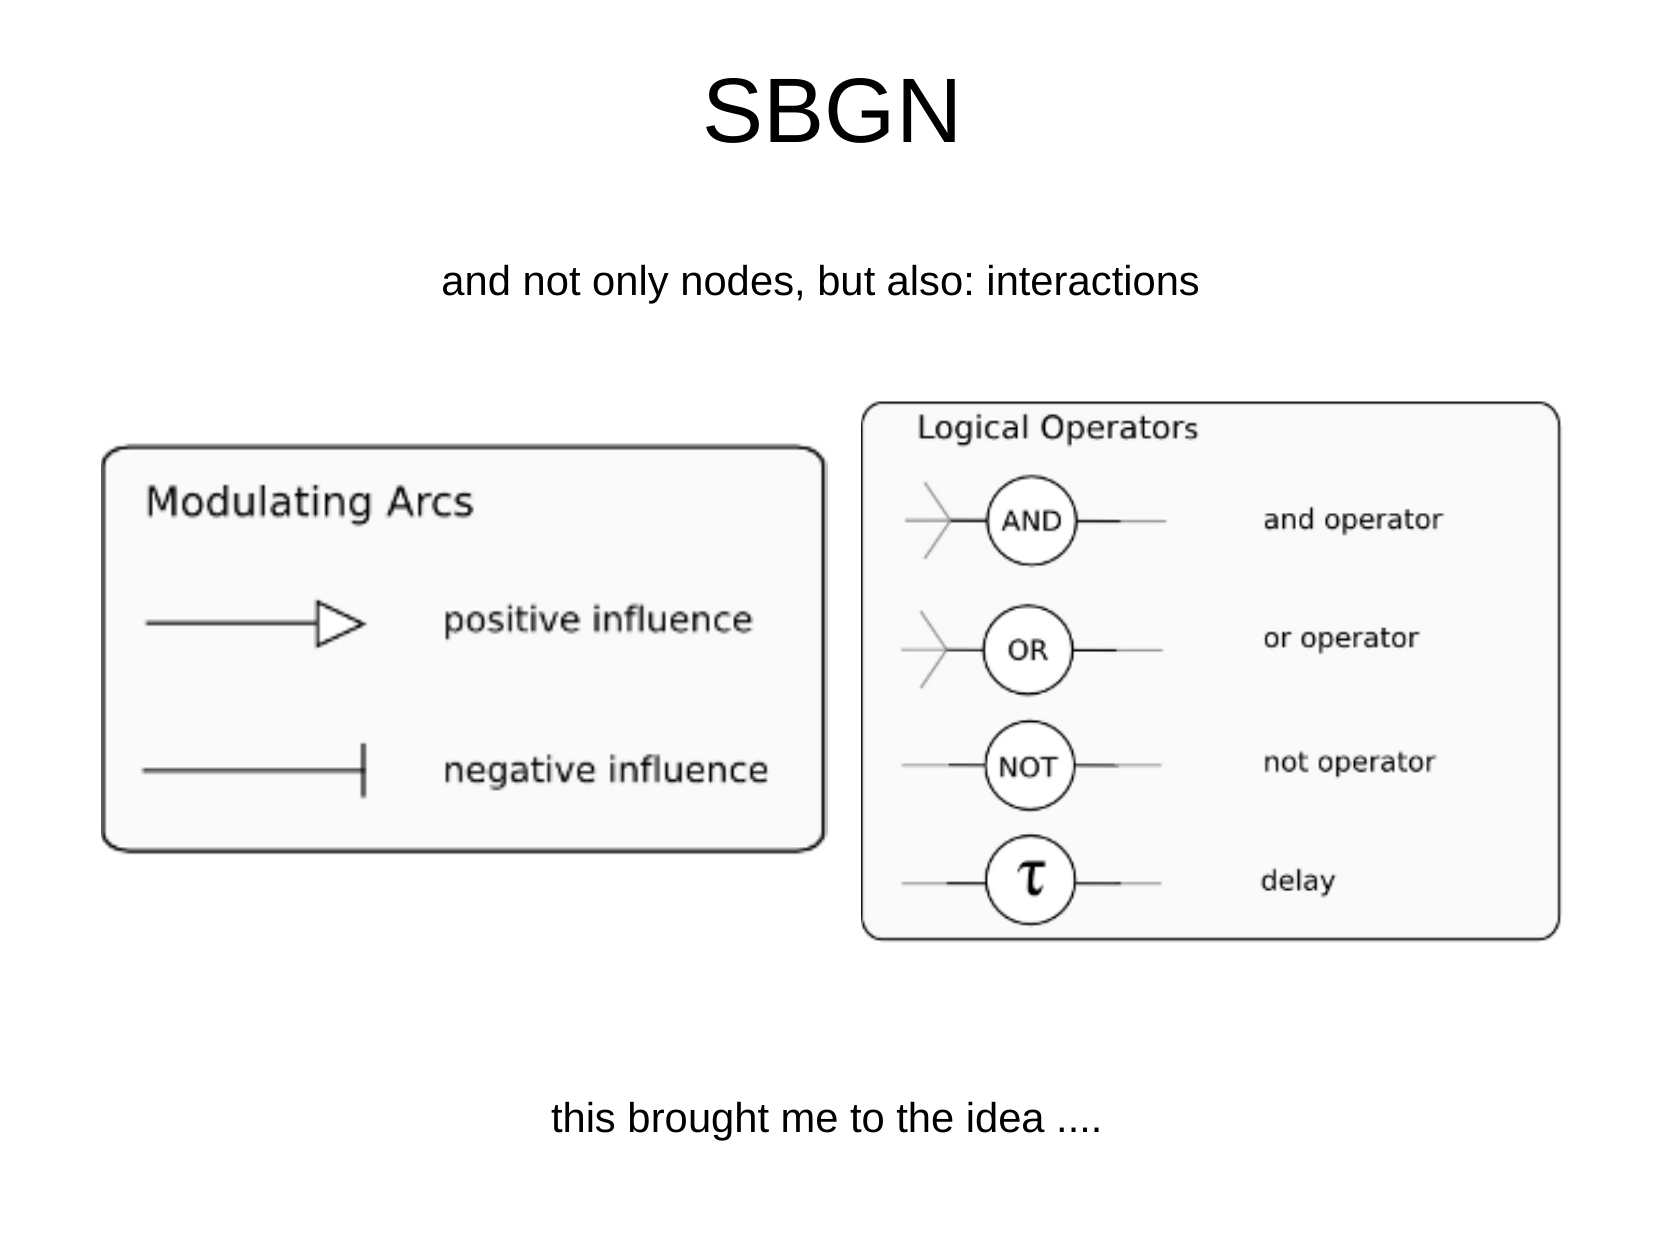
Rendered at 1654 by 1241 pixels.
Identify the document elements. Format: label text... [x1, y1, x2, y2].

title SBGN [88, 14, 1577, 207]
picture [101, 442, 828, 857]
picture [861, 400, 1565, 945]
subtitle and not only nodes, but also: interactions this brought me to the idea .... [82, 257, 1571, 1142]
